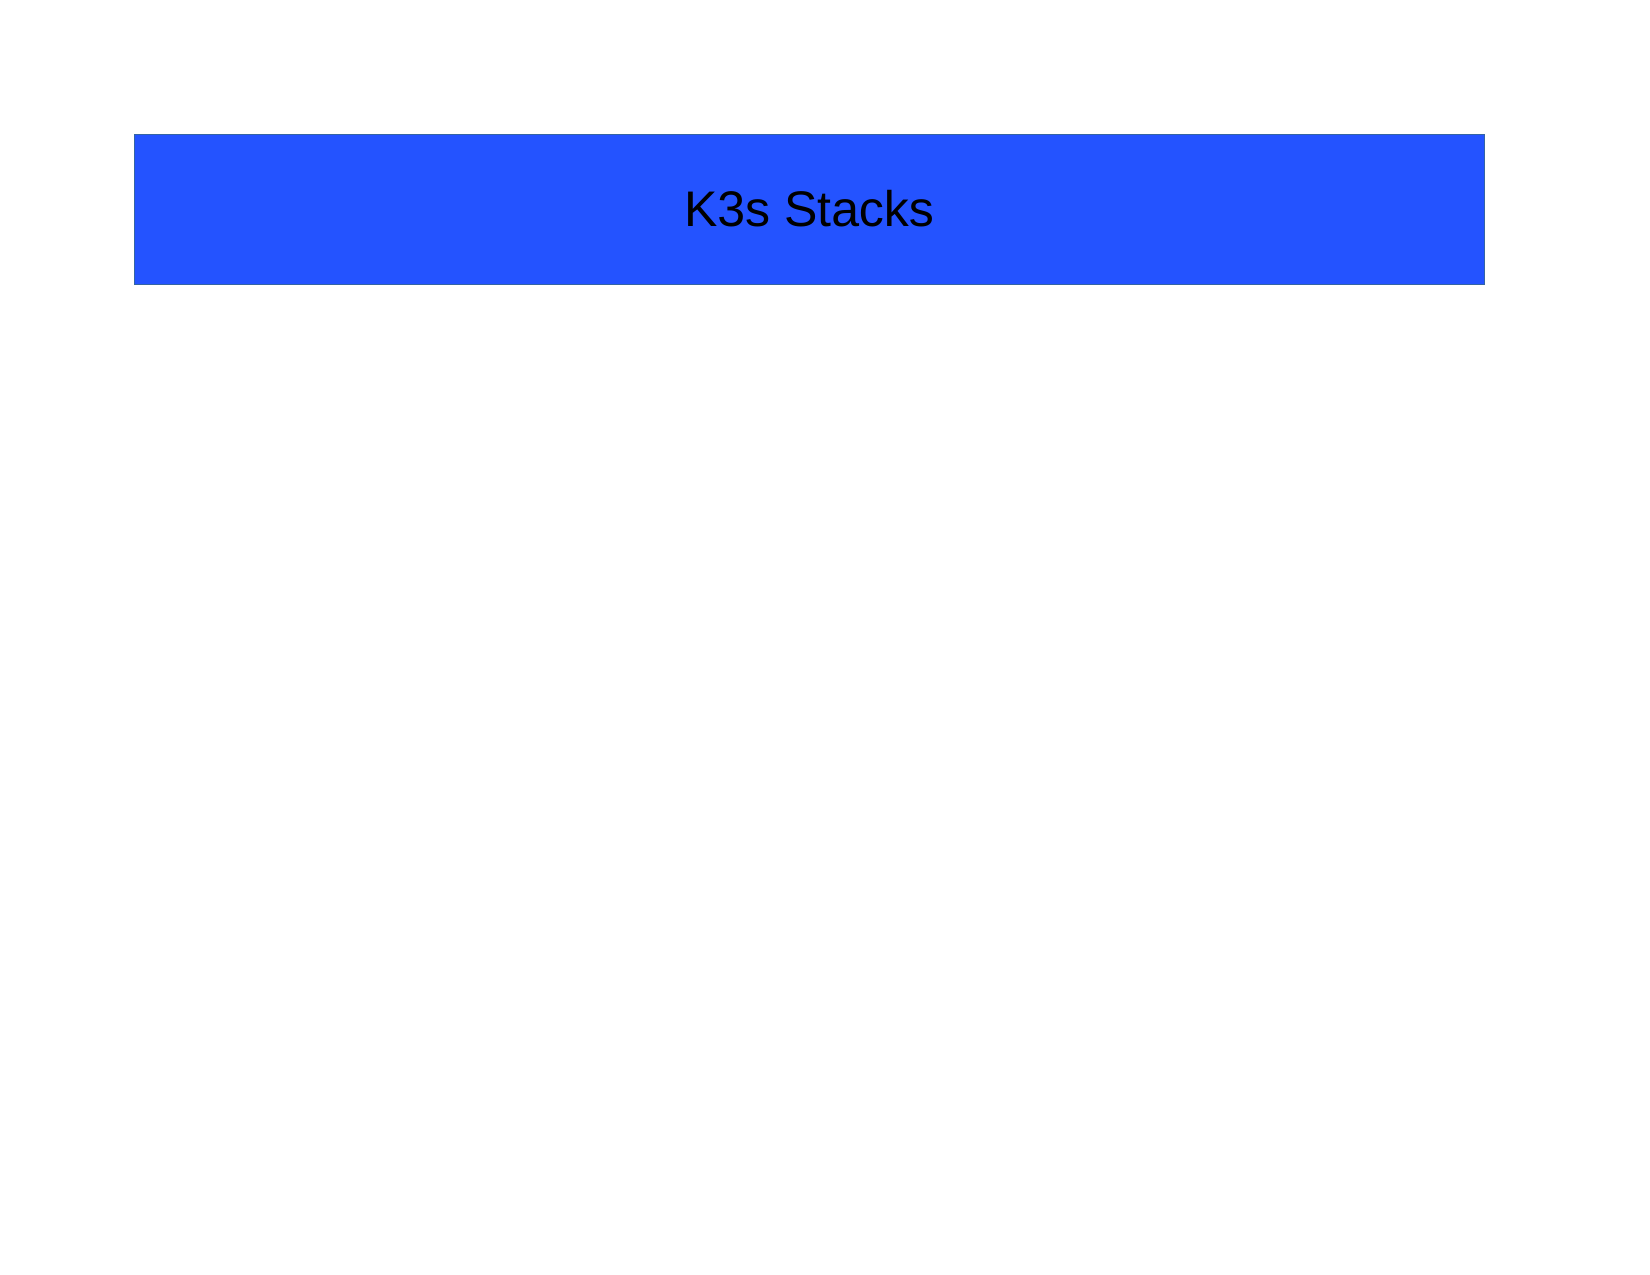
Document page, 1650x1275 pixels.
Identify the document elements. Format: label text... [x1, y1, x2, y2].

text_box K3s Stacks [134, 134, 1485, 285]
